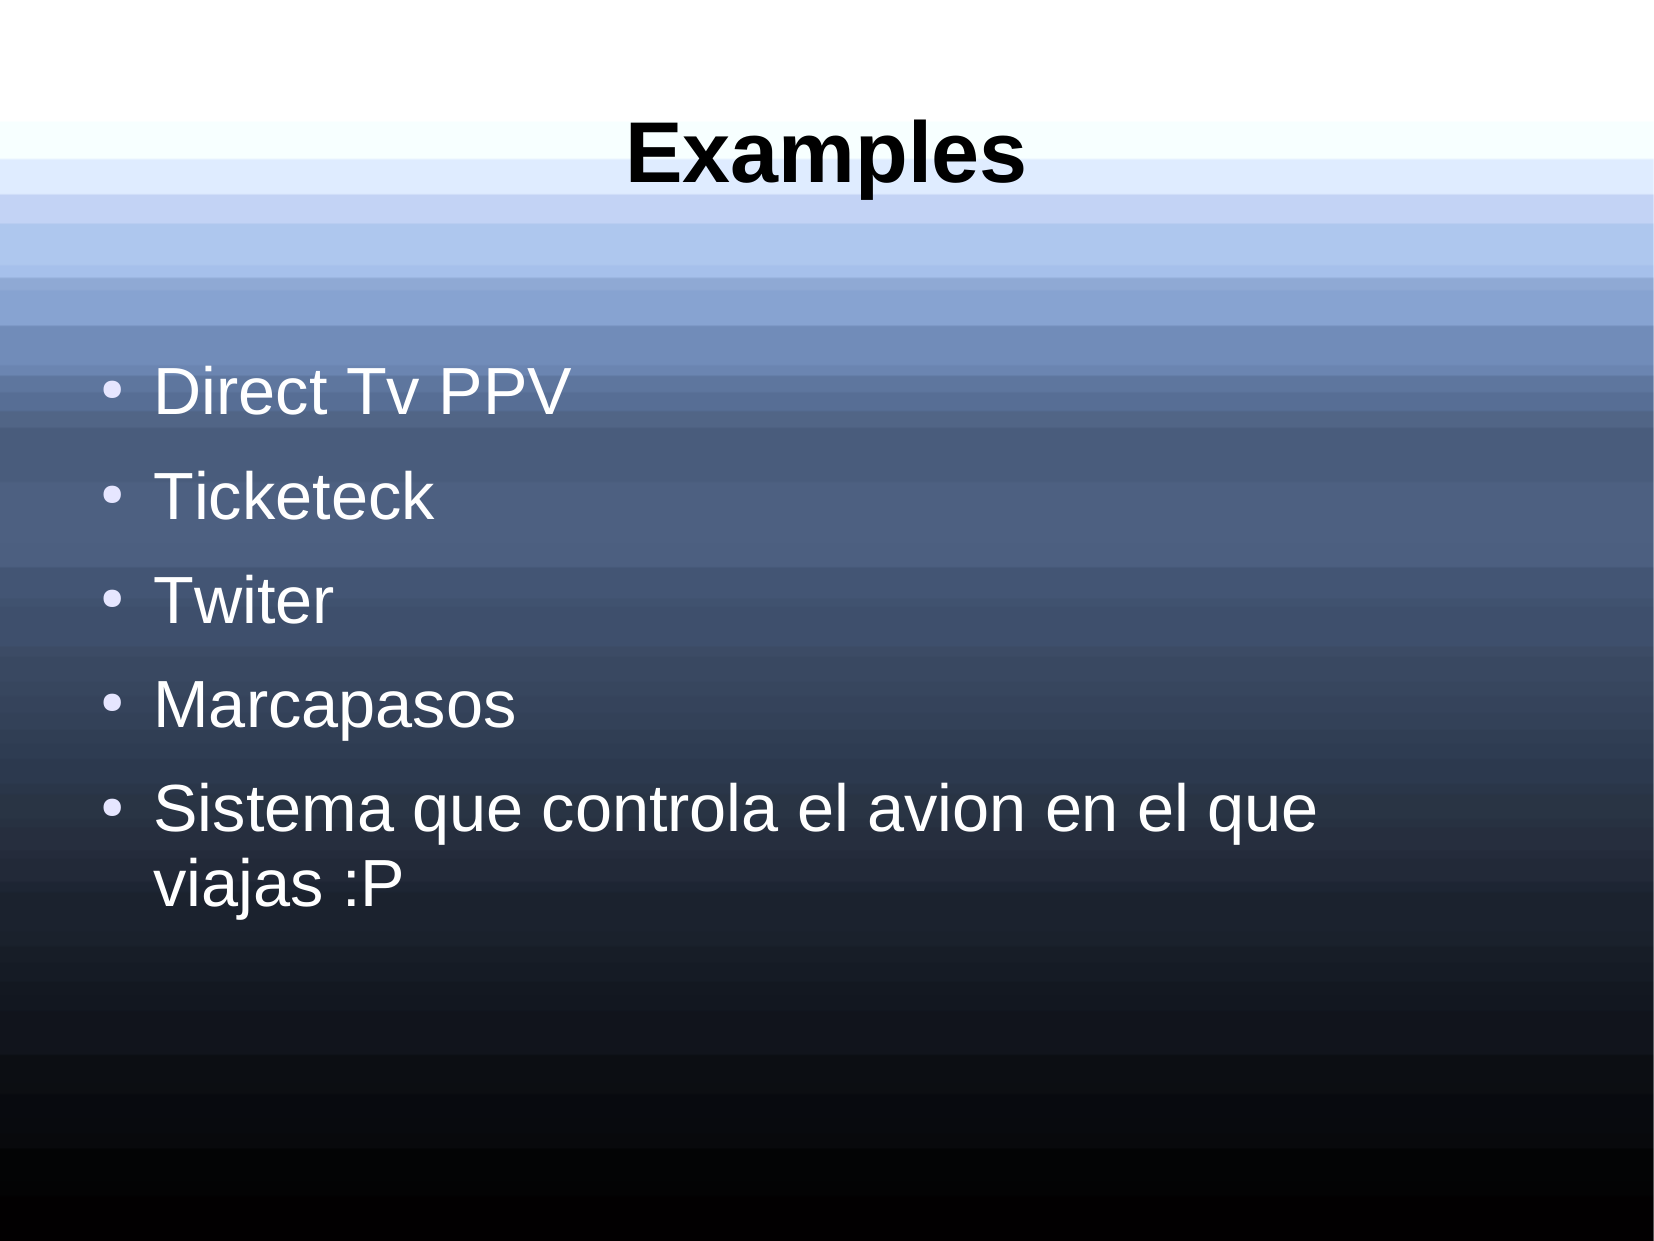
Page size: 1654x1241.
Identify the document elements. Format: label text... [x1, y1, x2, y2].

title Examples [82, 49, 1571, 257]
picture [0, 0, 1654, 1241]
list Direct Tv PPV Ticketeck Twiter Marcapasos Sistema que controla el avion en el que viajas :P [82, 354, 1571, 1074]
